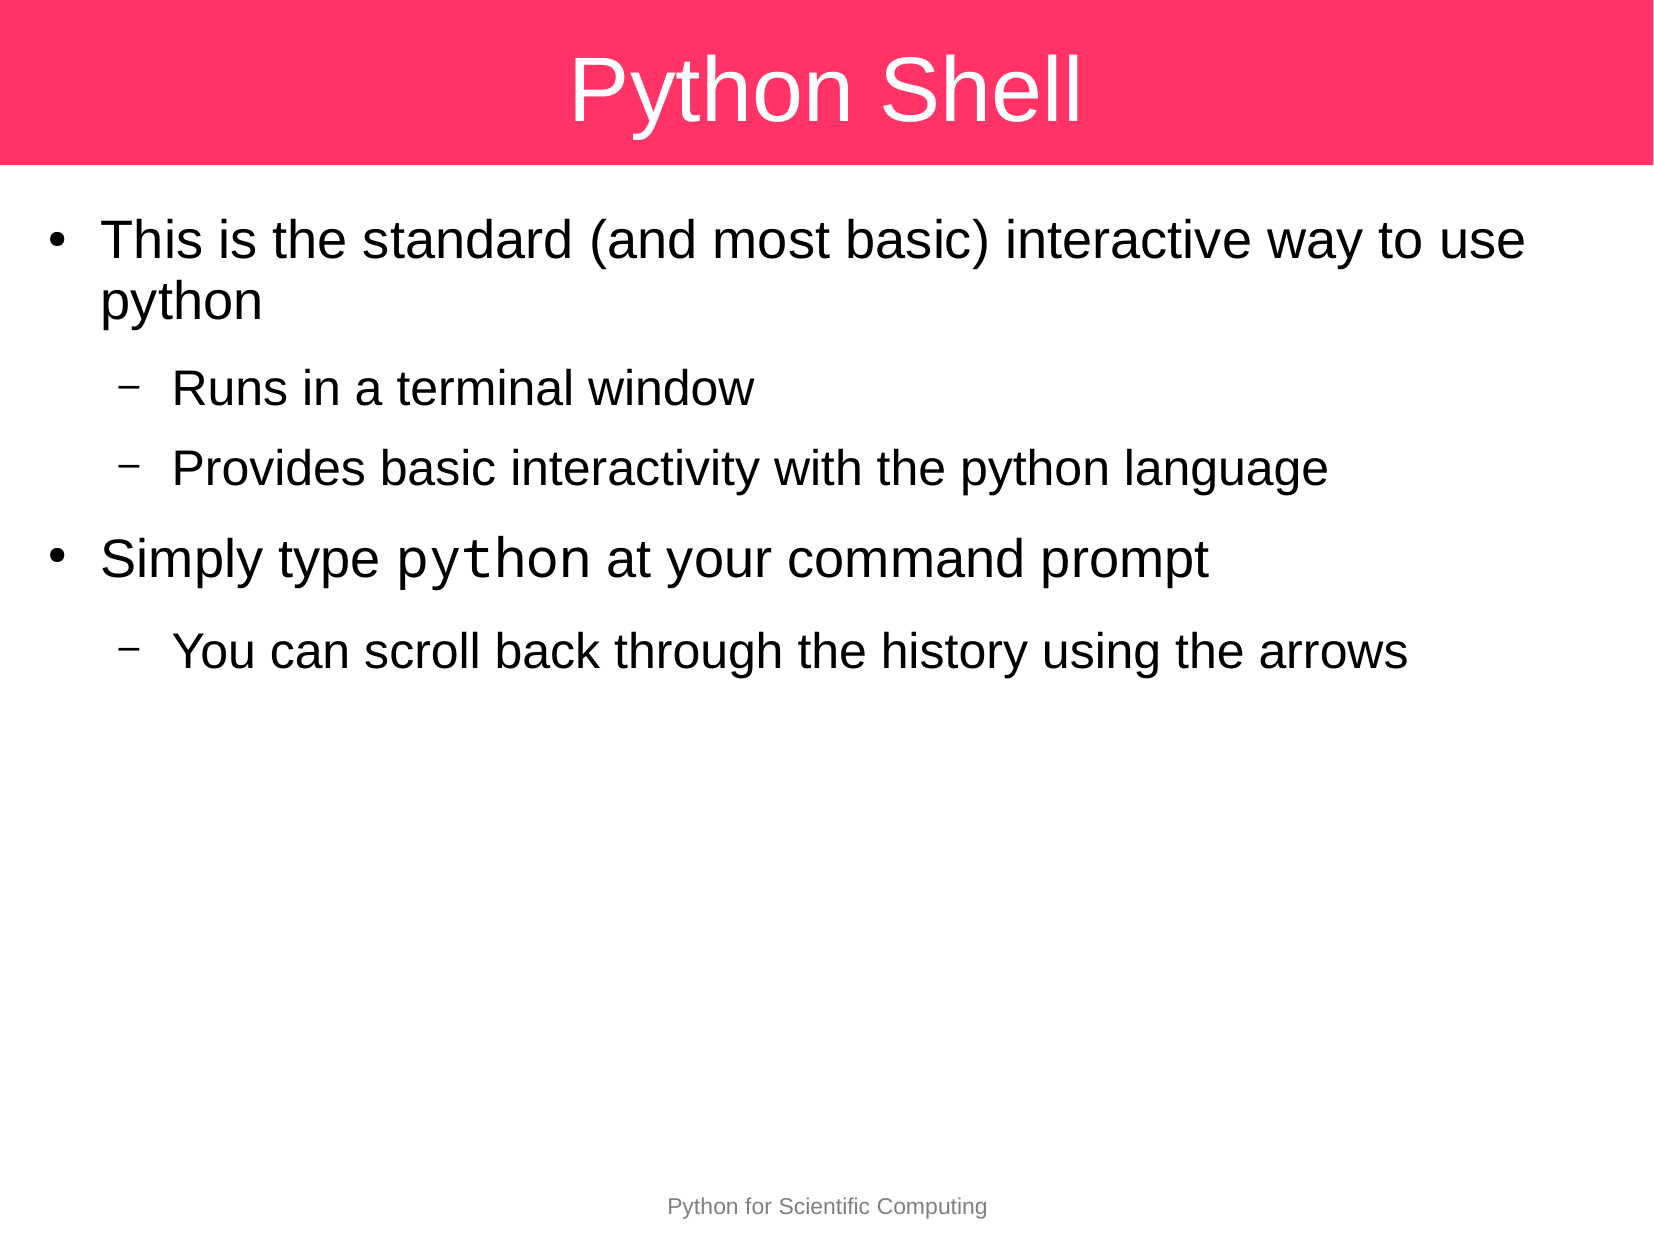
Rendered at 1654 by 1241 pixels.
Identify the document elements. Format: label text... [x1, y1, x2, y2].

list This is the standard (and most basic) interactive way to use python Runs in a terminal window Provides basic interactivity with the python language Simply type python at your command prompt You can scroll back through the history using the arrows [30, 210, 1621, 930]
title Python Shell [82, 31, 1571, 148]
